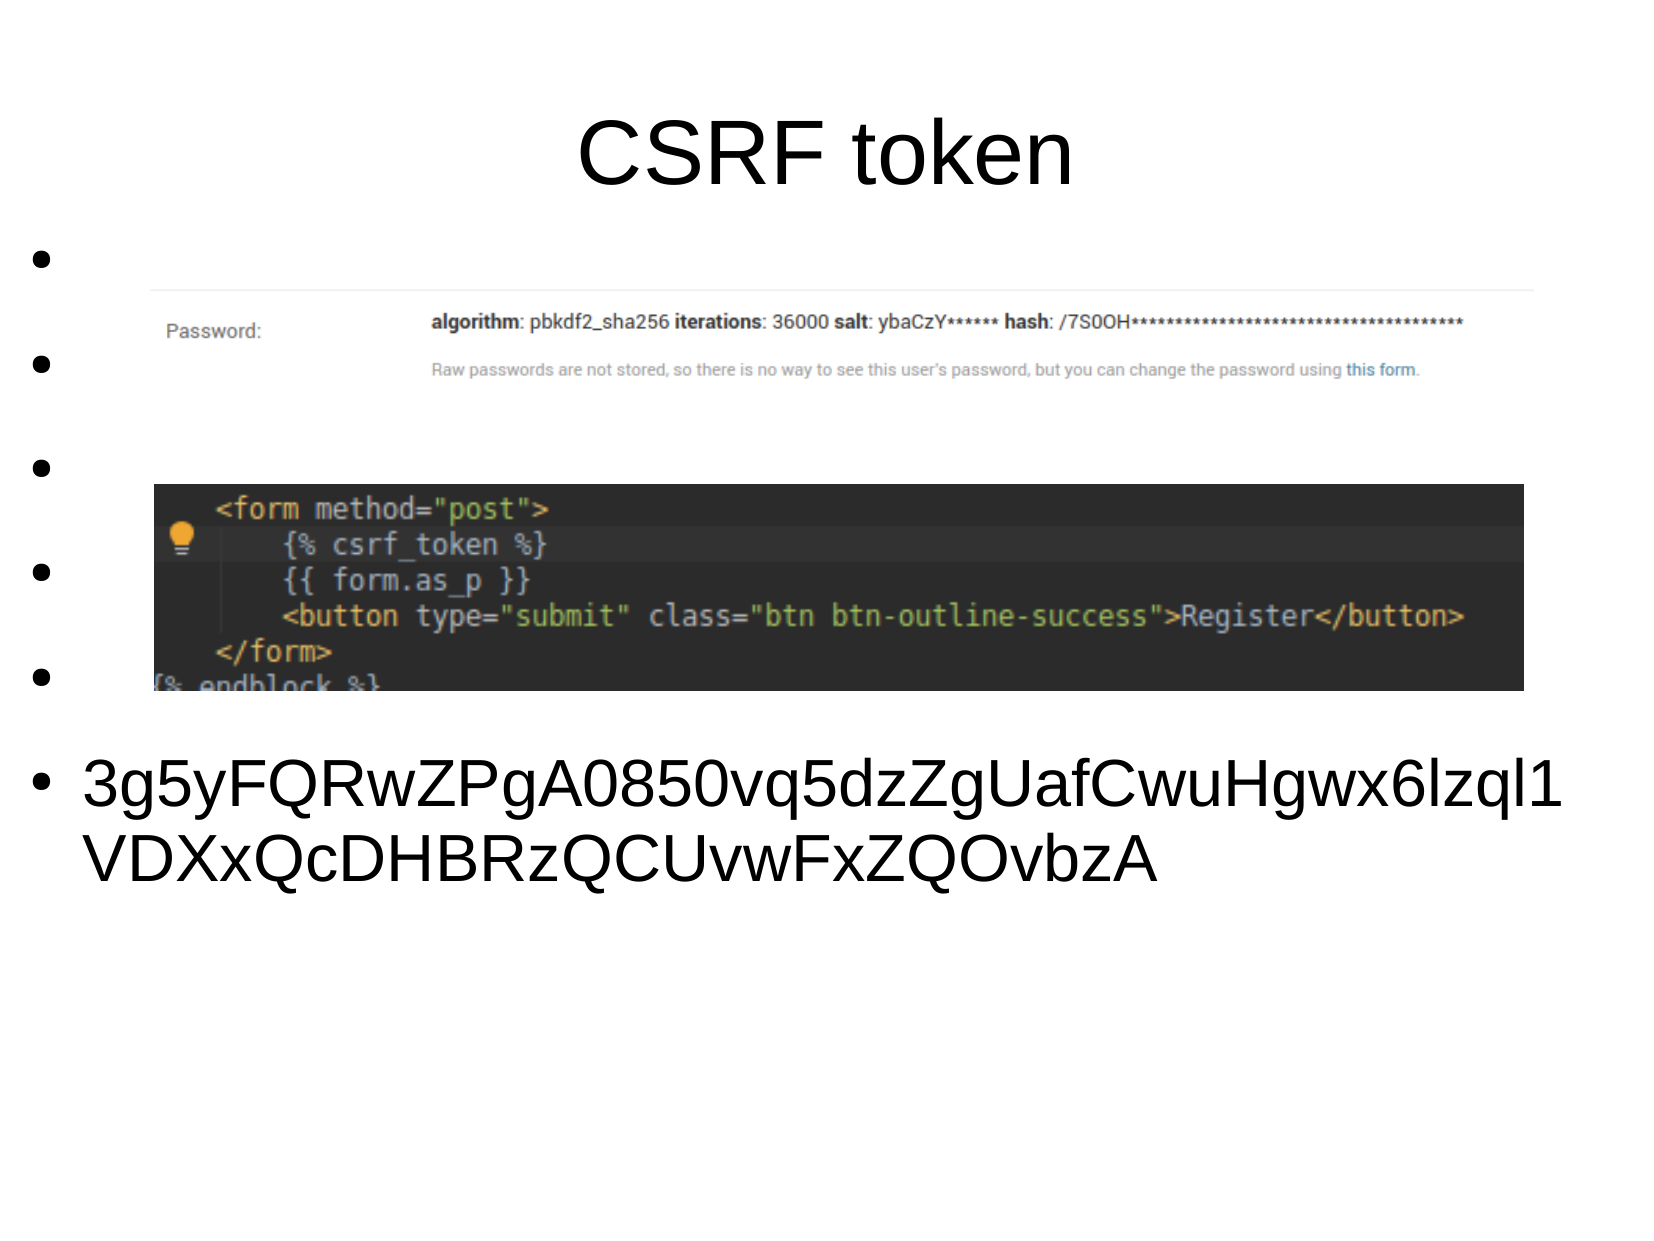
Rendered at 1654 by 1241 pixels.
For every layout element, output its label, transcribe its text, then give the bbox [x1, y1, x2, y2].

list 3g5yFQRwZPgA0850vq5dzZgUafCwuHgwx6lzql1VDXxQcDHBRzQCUvwFxZQOvbzA [11, 224, 1571, 1010]
picture [154, 484, 1524, 692]
title CSRF token [82, 49, 1571, 224]
picture [141, 285, 1534, 390]
